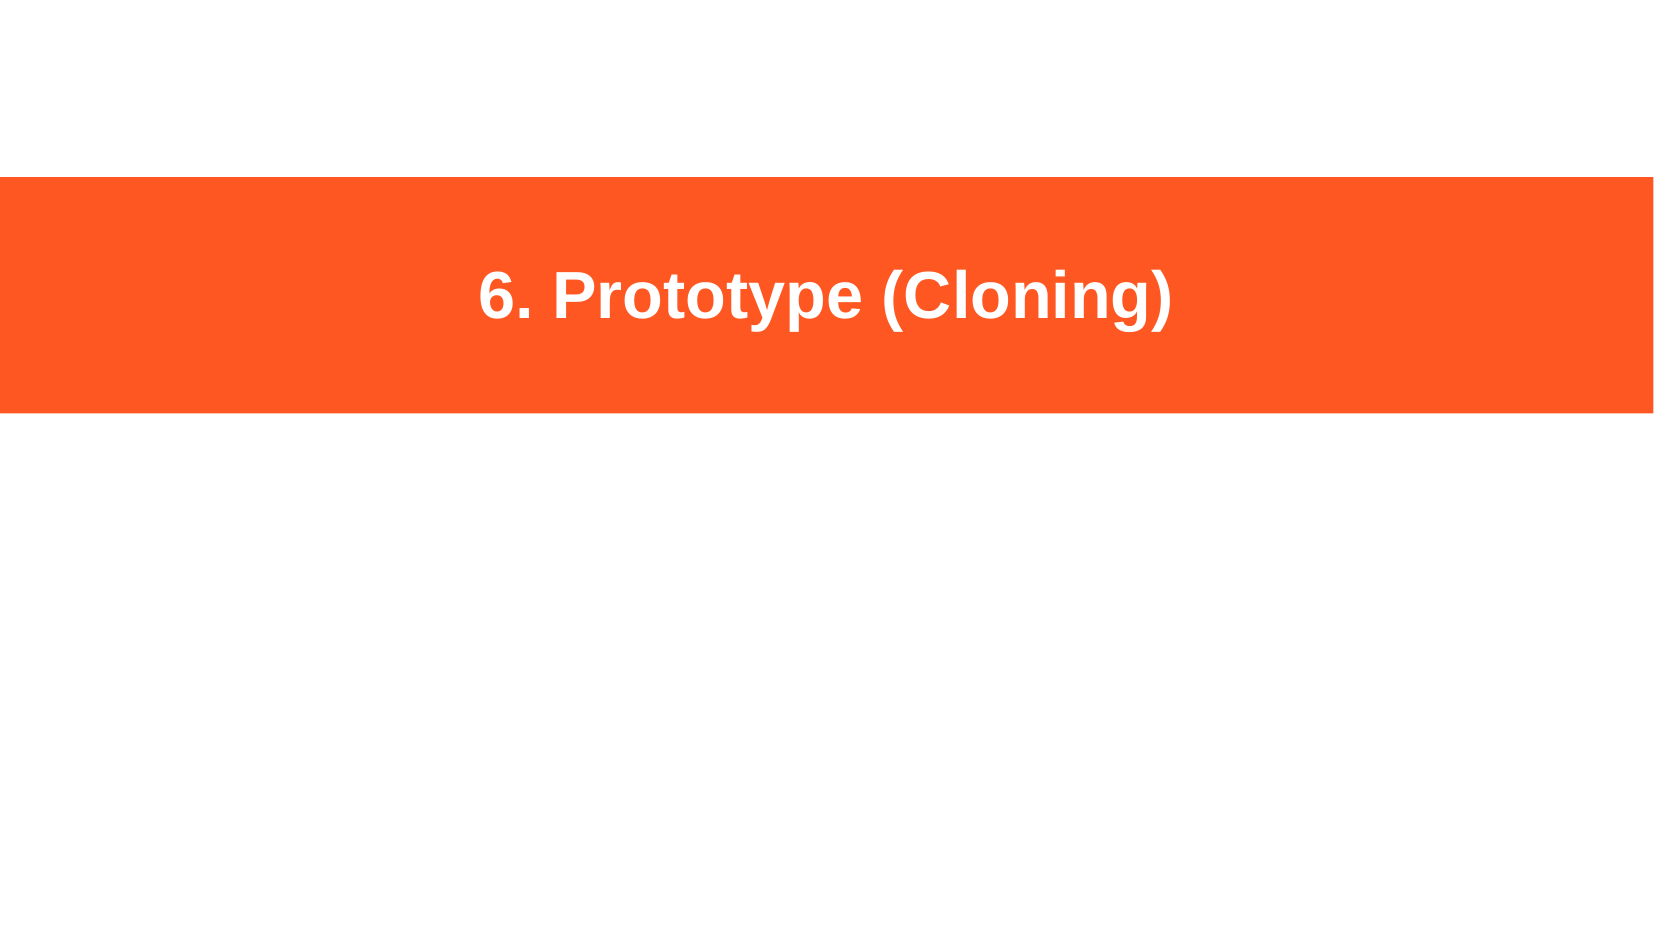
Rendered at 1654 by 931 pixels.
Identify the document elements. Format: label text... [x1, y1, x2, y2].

title 6. Prototype (Cloning) [0, 177, 1654, 414]
